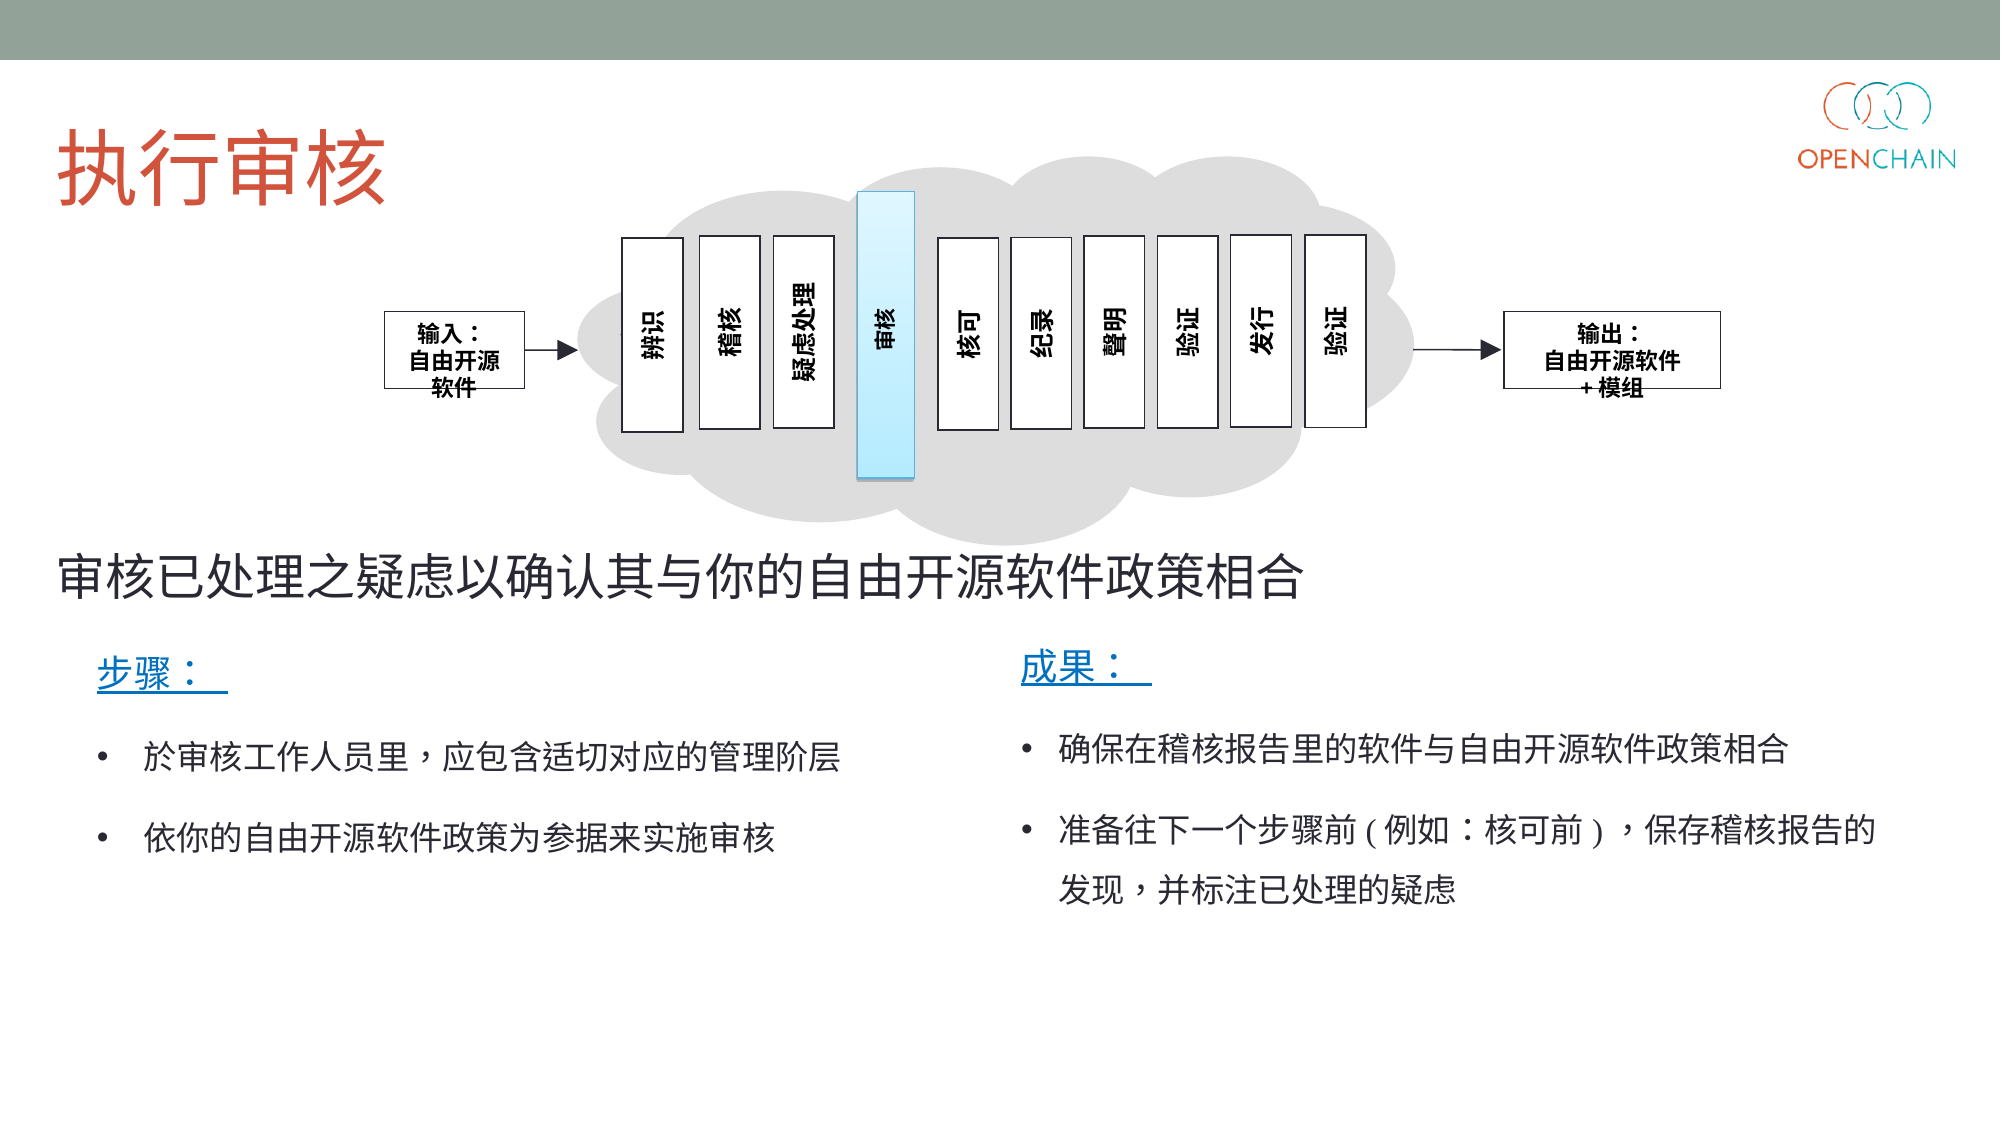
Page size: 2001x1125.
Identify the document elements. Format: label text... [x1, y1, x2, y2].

text_box 发行 [1230, 247, 1292, 428]
text_box 执行审核 [40, 84, 1841, 247]
text_box 步骤： 於审核工作人员里，应包含适切对应的管理阶层 依你的自由开源软件政策为参据来实施审核 [81, 620, 961, 1075]
text_box [1366, 247, 1415, 410]
text_box 疑虑处理 [773, 247, 835, 429]
picture [1798, 82, 1955, 169]
text_box 纪录 [1010, 247, 1072, 430]
text_box 核可 [937, 247, 999, 431]
text_box 输出： 自由开源软件 +模组 [1504, 311, 1721, 389]
text_box 审核已处理之疑虑以确认其与你的自由开源软件政策相合 [40, 537, 2000, 614]
text_box [577, 247, 1305, 537]
text_box 审核 [855, 247, 913, 474]
text_box 辨识 [622, 247, 683, 432]
text_box 验证 [1157, 247, 1219, 429]
text_box 聲明 [1084, 247, 1145, 429]
text_box 输入： 自由开源软件 [384, 311, 525, 389]
text_box 验证 [1305, 247, 1366, 428]
text_box 稽核 [699, 247, 760, 429]
text_box 成果： 确保在稽核报告里的软件与自由开源软件政策相合 准备往下一个步骤前(例如：核可前)，保存稽核报告的发现，并标注已处理的疑虑 [1005, 614, 1898, 1078]
